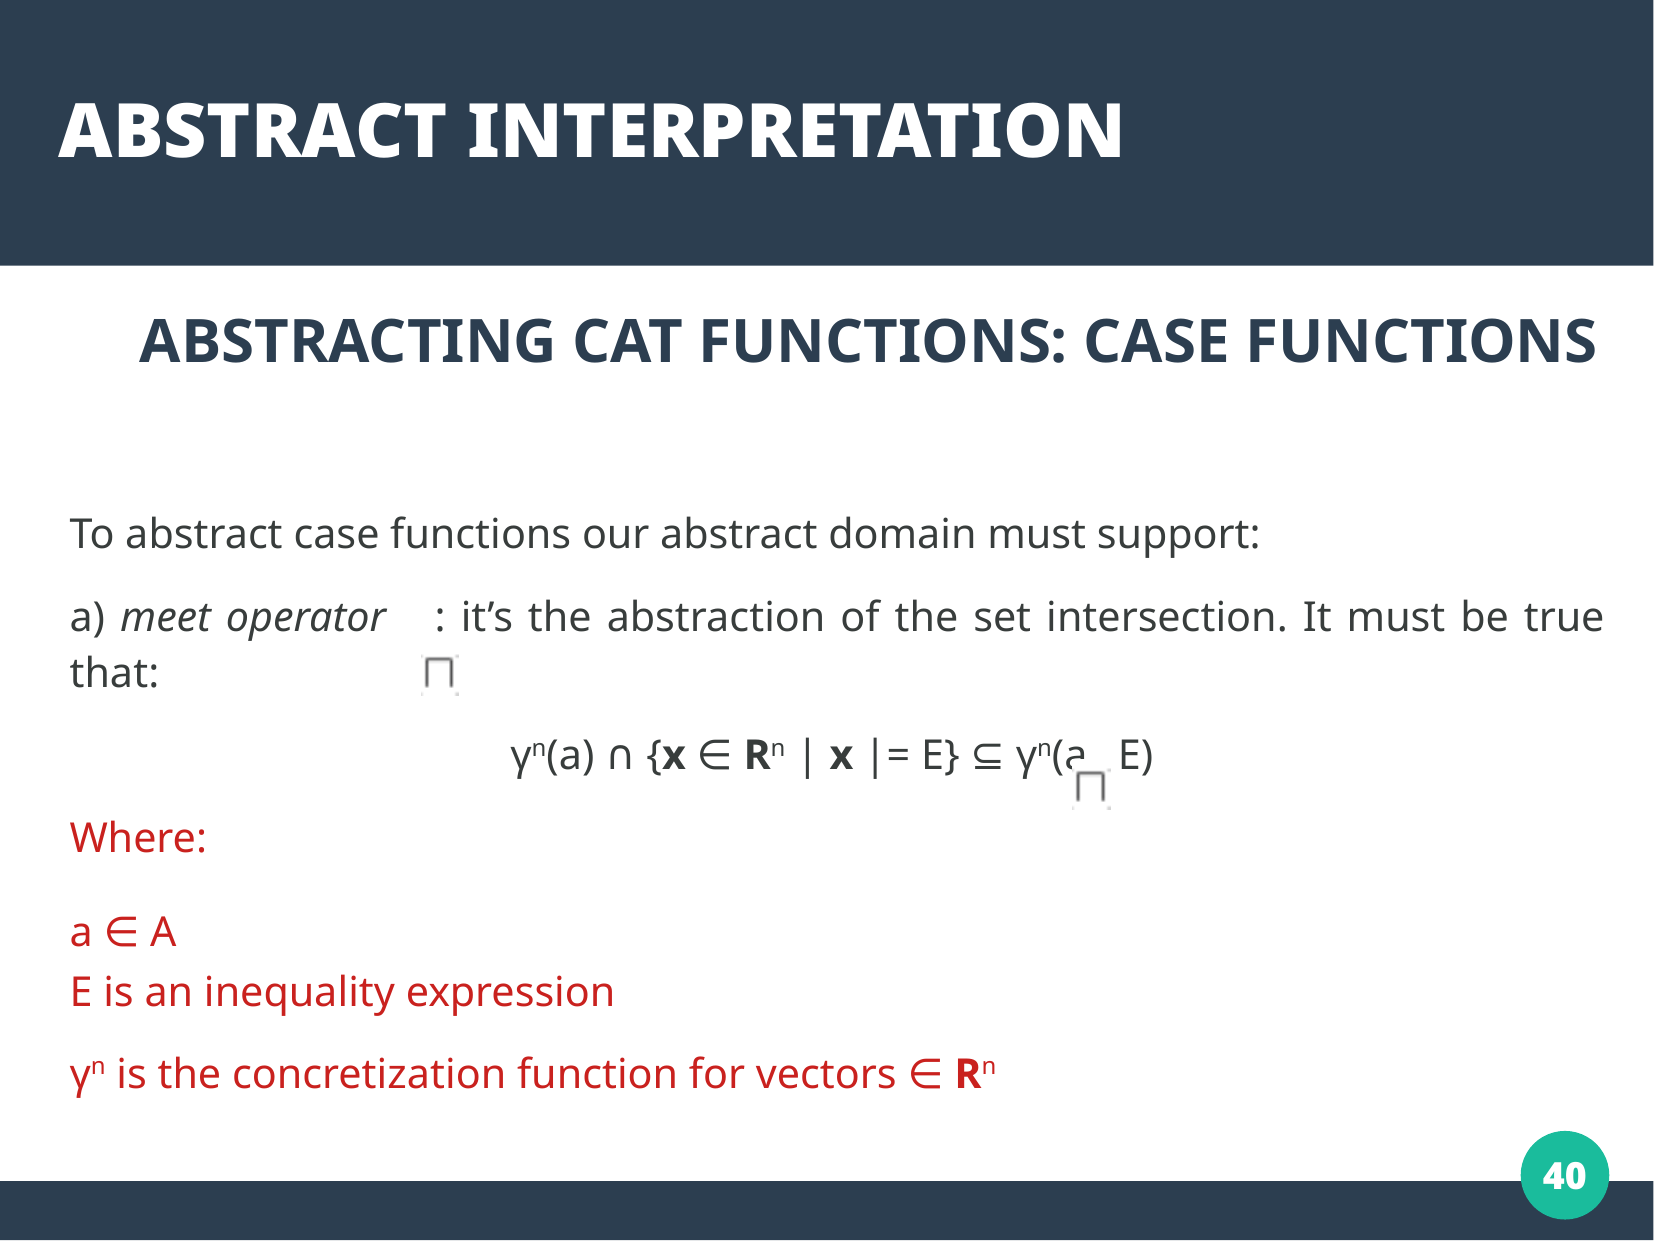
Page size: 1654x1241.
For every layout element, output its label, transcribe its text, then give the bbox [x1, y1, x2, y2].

title ABSTRACT INTERPRETATION [59, 49, 1595, 207]
picture [1072, 759, 1111, 811]
picture [421, 645, 459, 696]
list ABSTRACTING CAT FUNCTIONS: CASE FUNCTIONS To abstract case functions our abstract domain must support: a) meet operator : it’s the abstraction of the set intersection. It must be true that: γn(a) ∩ {x ∈ Rn | x |= E} ⊆ γn(a E) Where: a ∈ A E is an inequality expression γn is the concretization function for vectors ∈ Rn [69, 298, 1606, 1156]
